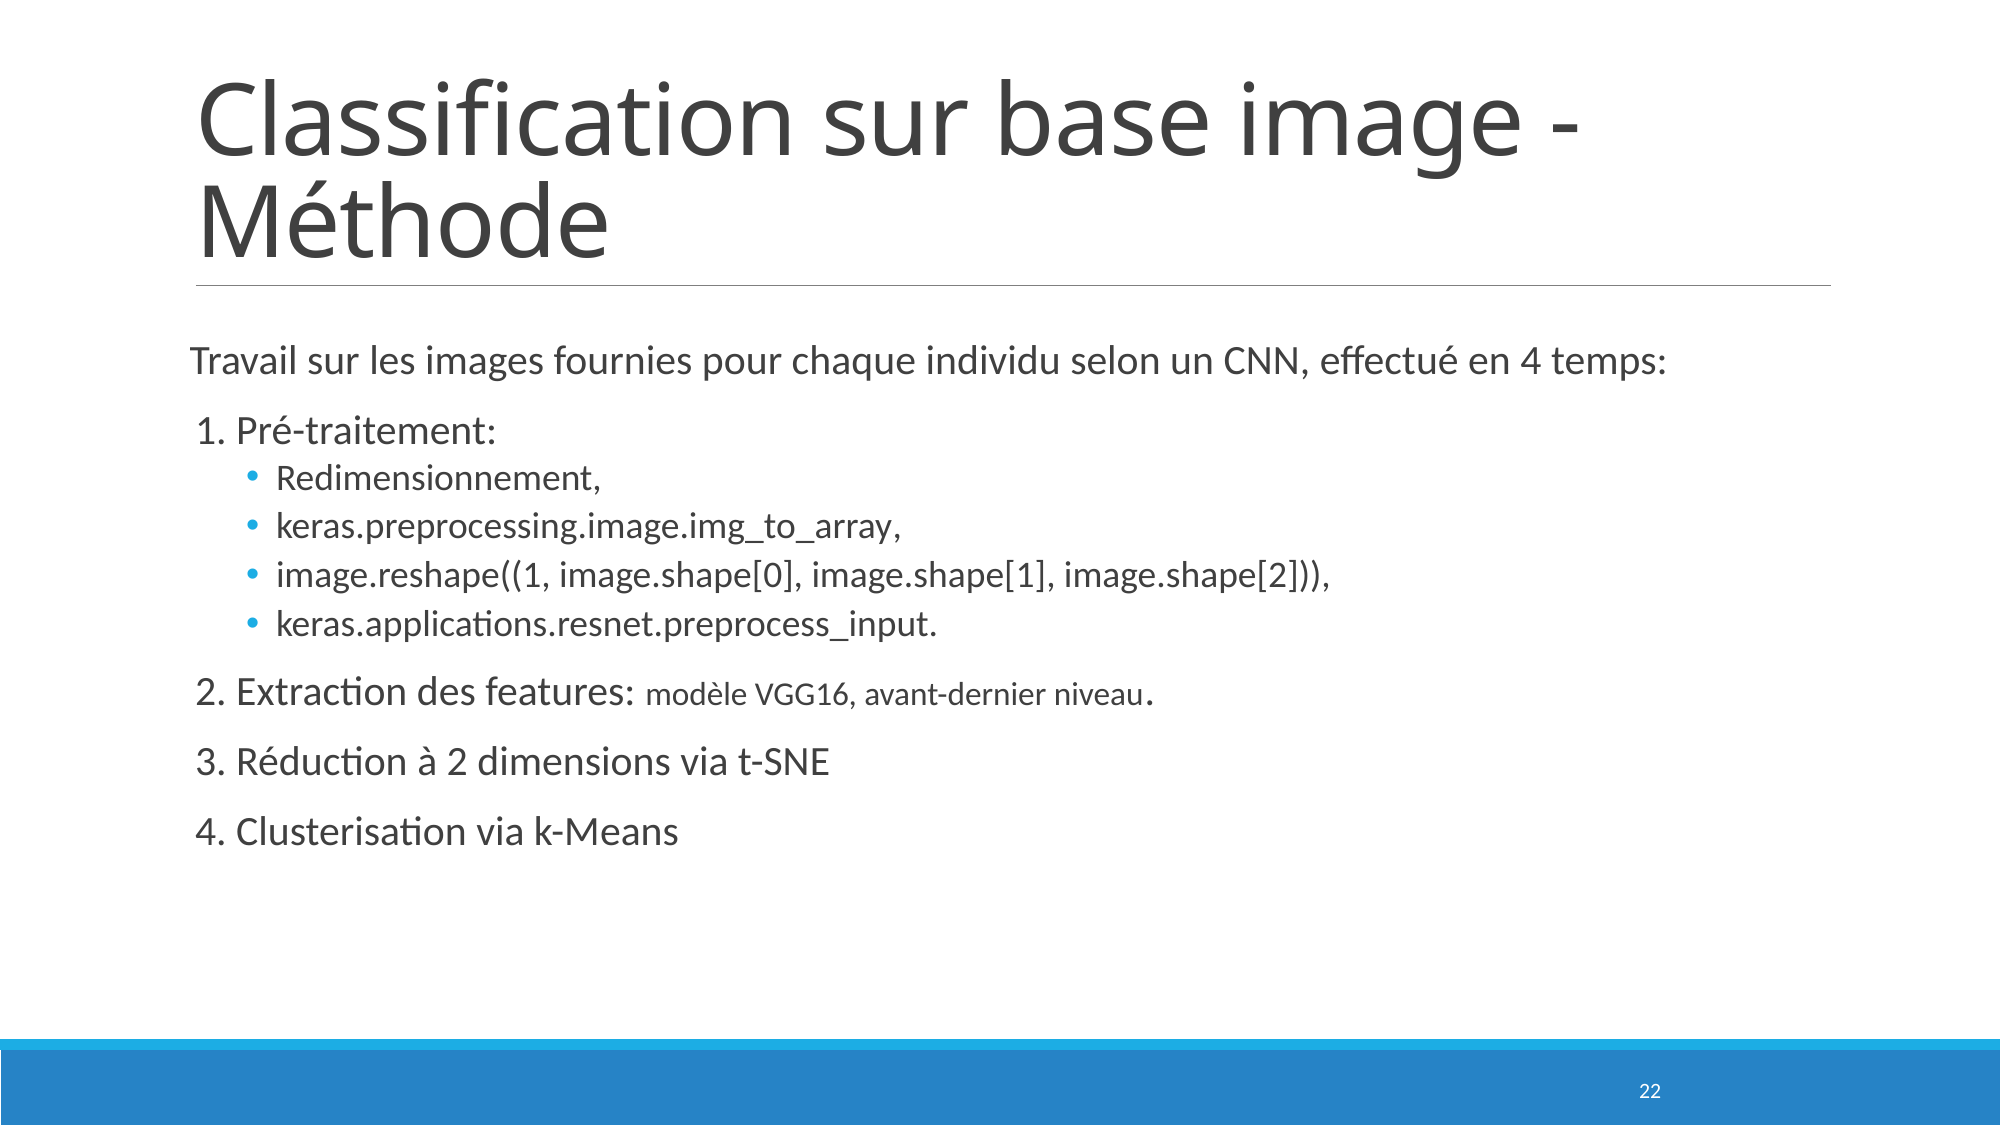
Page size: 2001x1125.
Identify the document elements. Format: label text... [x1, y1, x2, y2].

list Travail sur les images fournies pour chaque individu selon un CNN, effectué en 4 temps: 1. Pré-traitement: Redimensionnement, keras.preprocessing.image.img_to_array, image.reshape((1, image.shape[0], image.shape[1], image.shape[2])), keras.applications.resnet.preprocess_input. 2. Extraction des features: modèle VGG16, avant-dernier niveau. 3. Réduction à 2 dimensions via t-SNE 4. Clusterisation via k-Means [180, 331, 1831, 963]
title Classification sur base image - Méthode [180, 47, 1831, 286]
text_box [1624, 1059, 1840, 1120]
